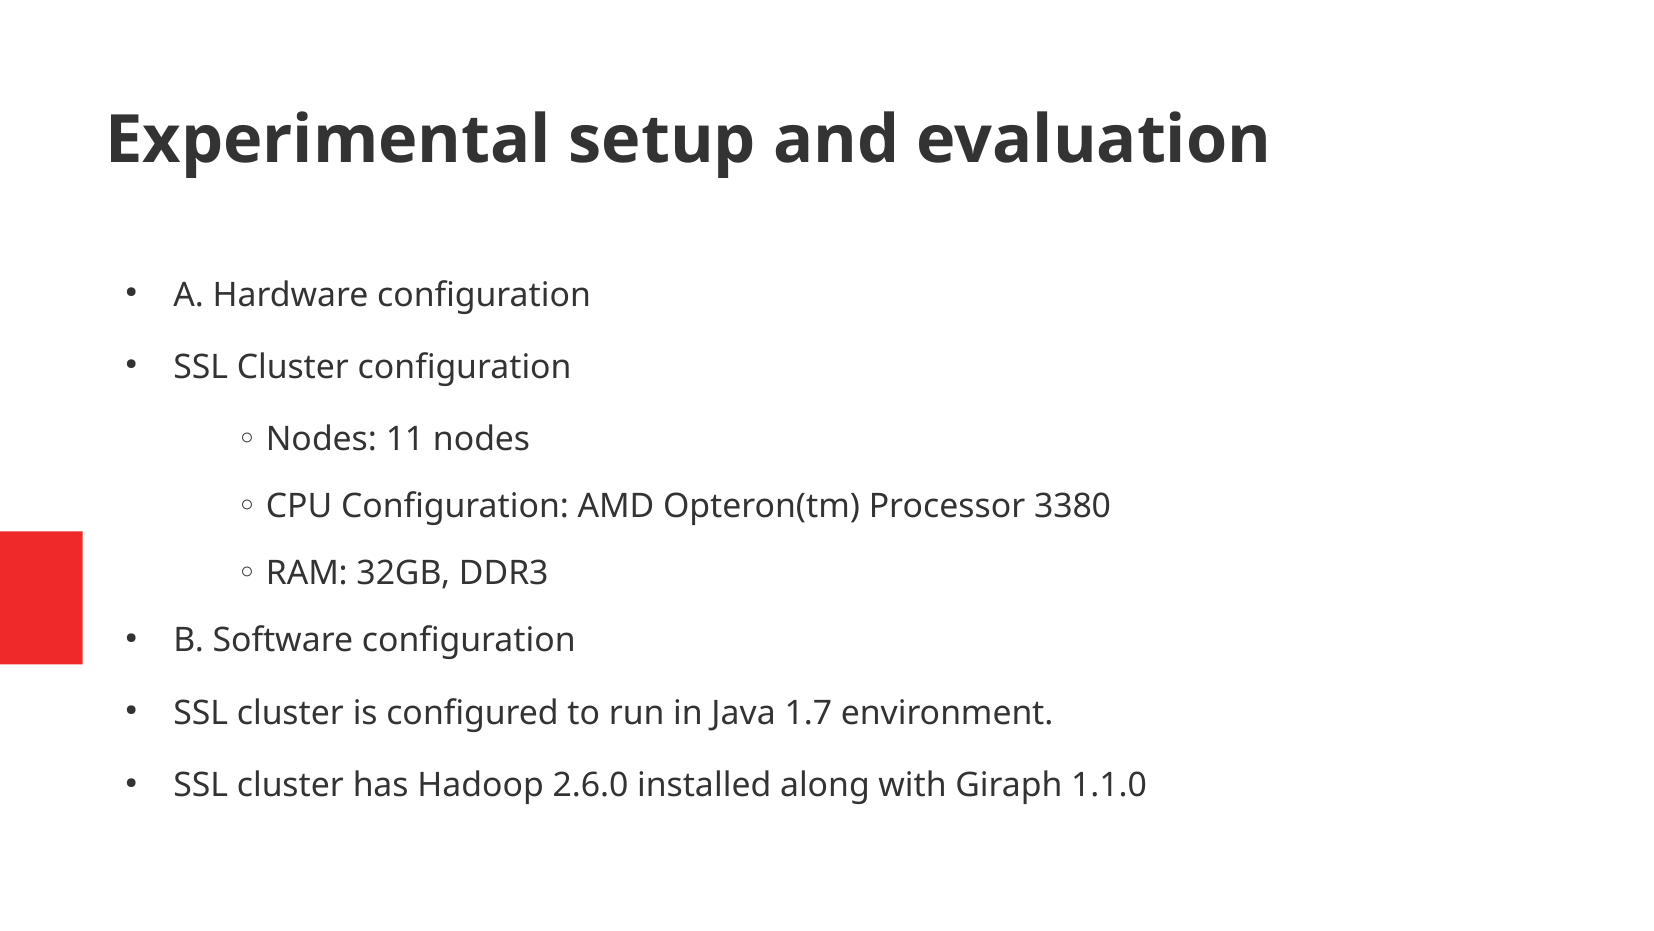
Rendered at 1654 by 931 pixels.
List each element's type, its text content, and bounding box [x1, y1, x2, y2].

title Experimental setup and evaluation [105, 47, 1511, 226]
list A. Hardware configuration SSL Cluster configuration ◦ Nodes: 11 nodes ◦ CPU Configuration: AMD Opteron(tm) Processor 3380 ◦ RAM: 32GB, DDR3 B. Software configuration SSL cluster is configured to run in Java 1.7 environment. SSL cluster has Hadoop 2.6.0 installed along with Giraph 1.1.0 [109, 270, 1516, 810]
